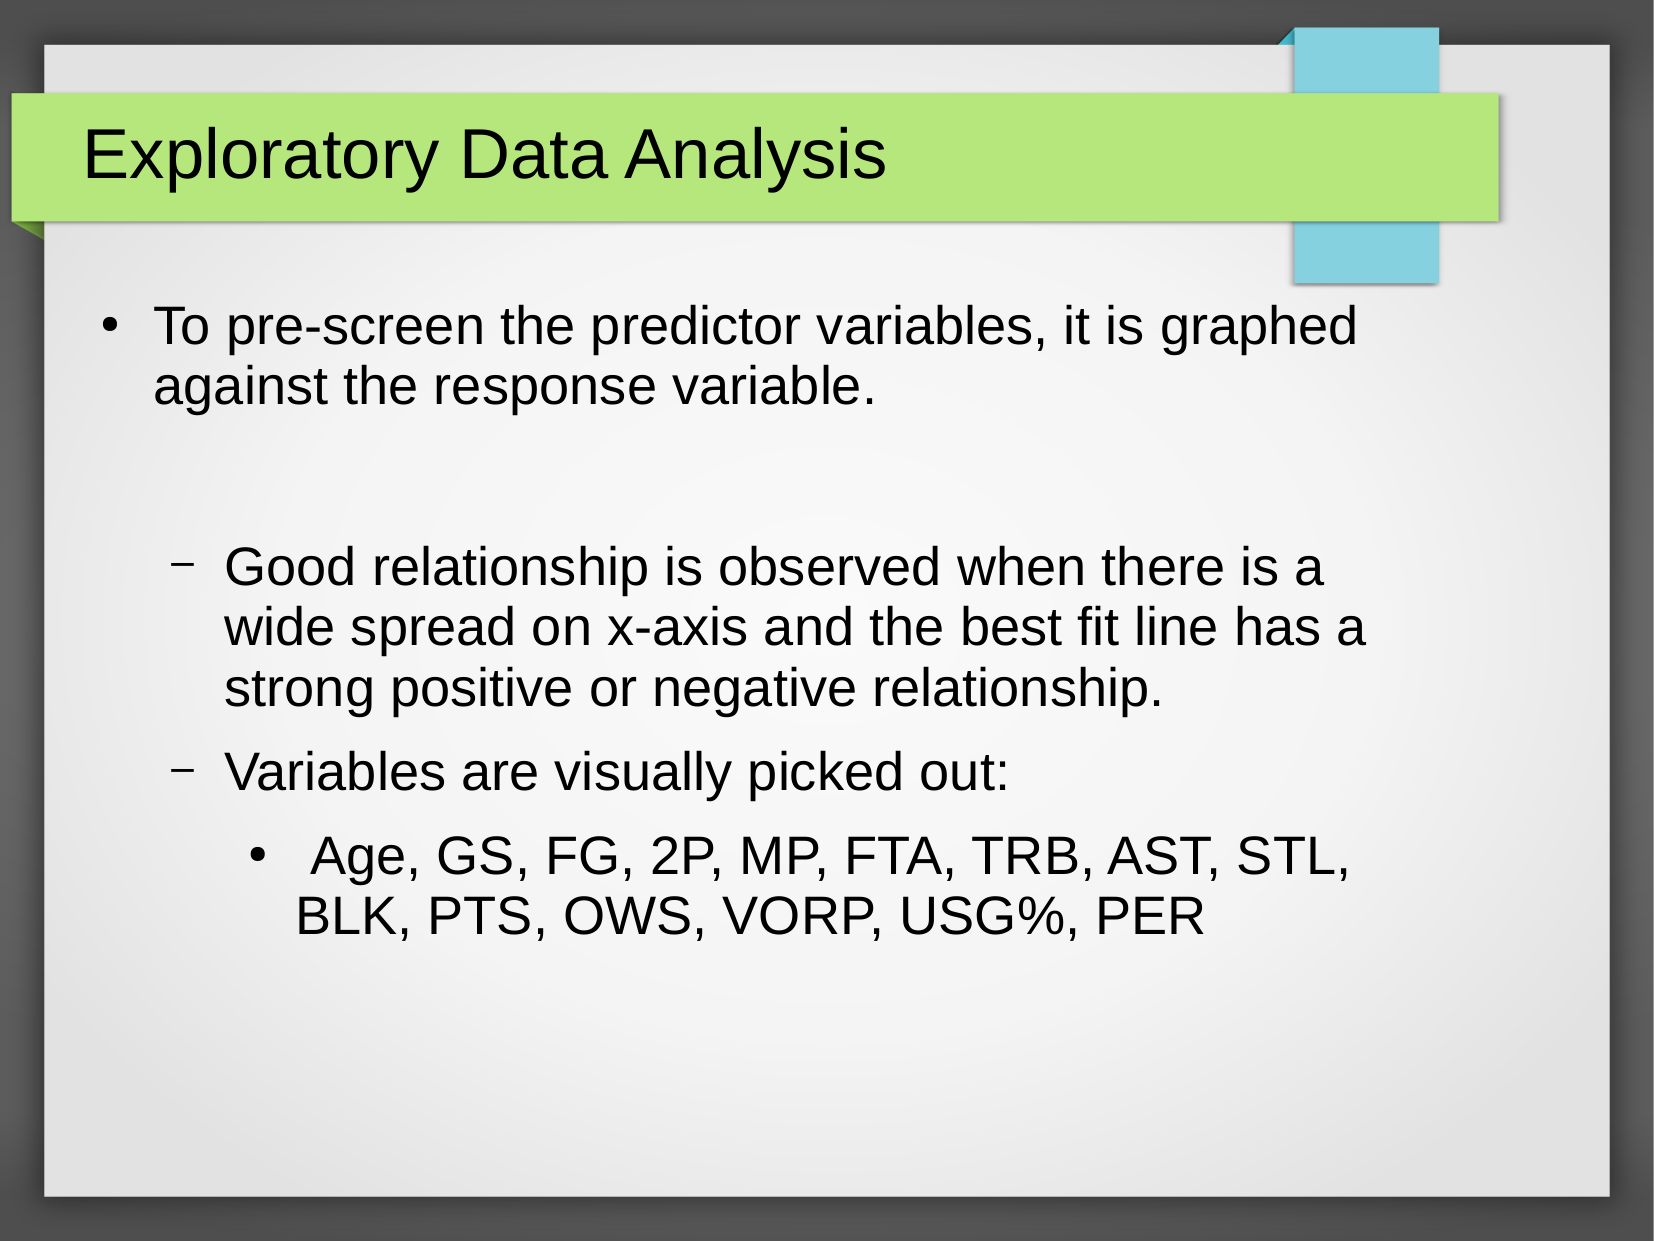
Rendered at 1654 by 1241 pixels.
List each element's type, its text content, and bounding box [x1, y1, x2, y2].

list To pre-screen the predictor variables, it is graphed against the response variable. Good relationship is observed when there is a wide spread on x-axis and the best fit line has a strong positive or negative relationship. Variables are visually picked out: Age, GS, FG, 2P, MP, FTA, TRB, AST, STL, BLK, PTS, OWS, VORP, USG%, PER [82, 295, 1426, 1126]
picture [0, 0, 1654, 1241]
title Exploratory Data Analysis [82, 94, 1264, 213]
